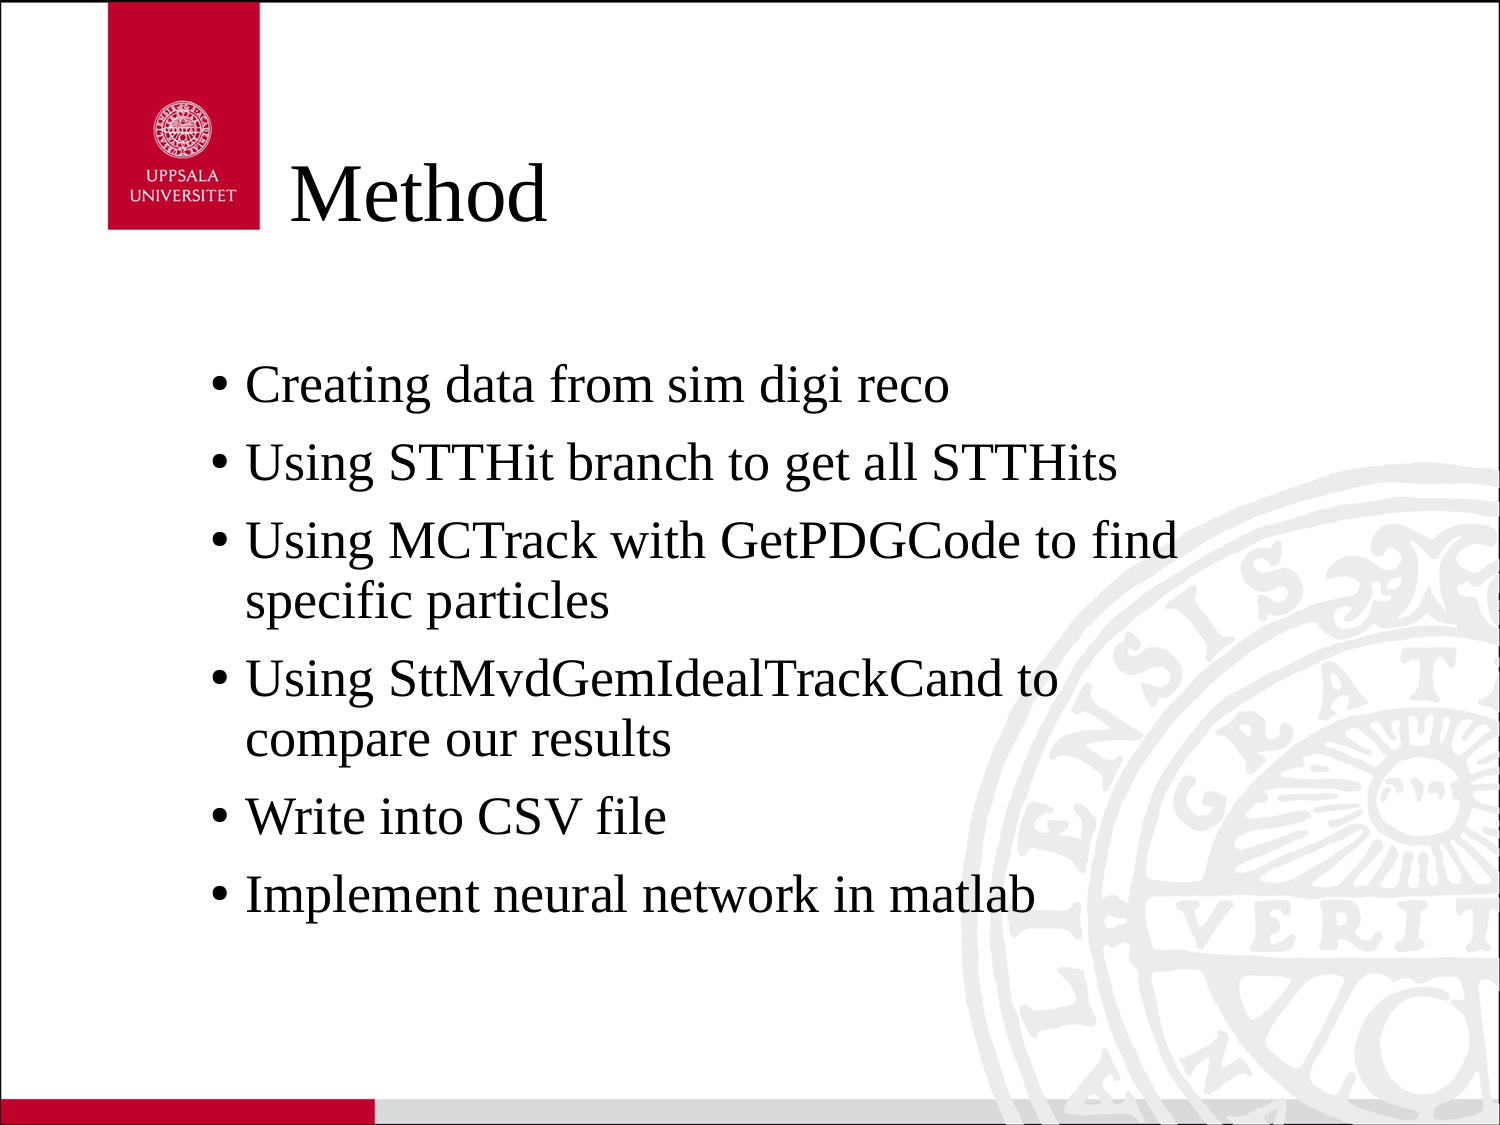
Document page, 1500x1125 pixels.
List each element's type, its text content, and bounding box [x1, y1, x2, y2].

title Method [289, 99, 1436, 288]
picture [0, 0, 1500, 1125]
text_box Creating data from sim digi reco Using STTHit branch to get all STTHits Using MCTrack with GetPDGCode to find specific particles Using SttMvdGemIdealTrackCand to compare our results Write into CSV file Implement neural network in matlab [195, 347, 1222, 933]
